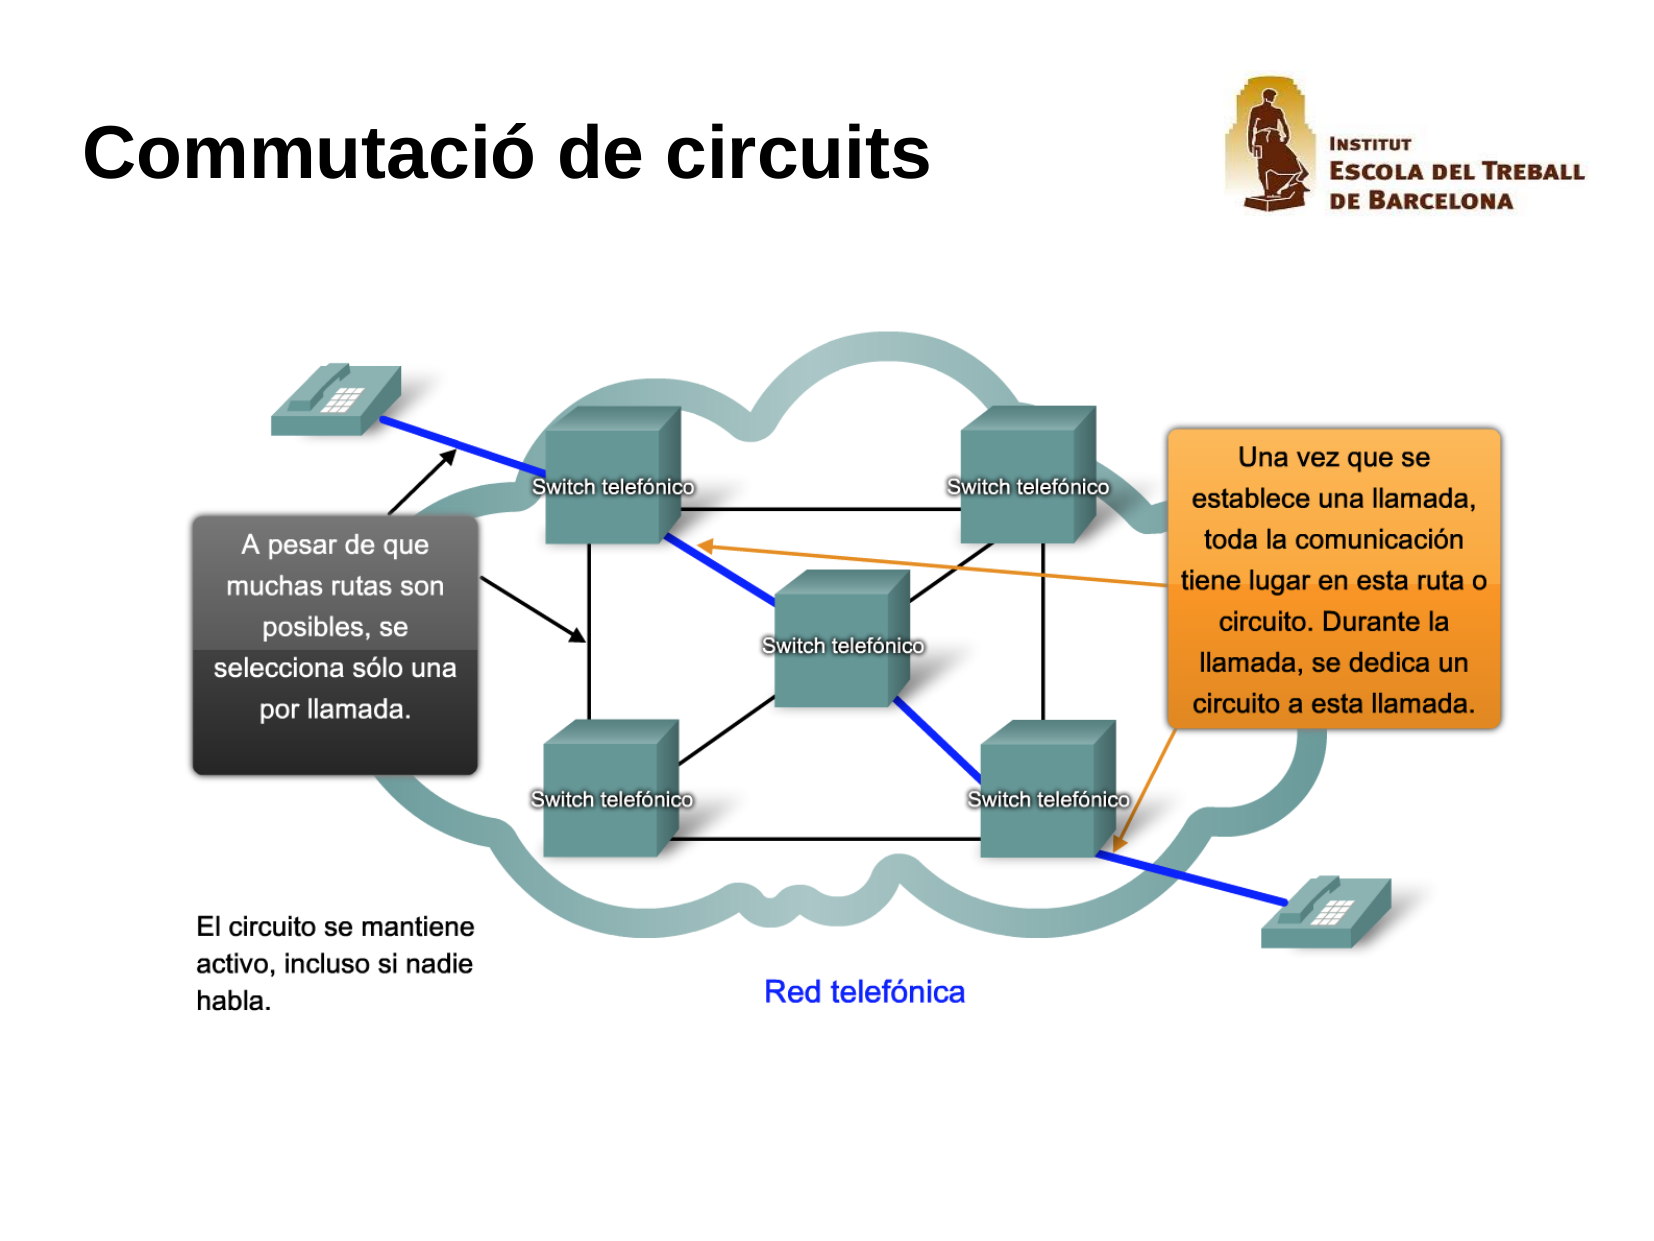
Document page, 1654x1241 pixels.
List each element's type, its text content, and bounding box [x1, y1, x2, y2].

title Commutació de circuits [82, 49, 1571, 257]
picture [125, 318, 1524, 1057]
picture [1204, 70, 1595, 223]
